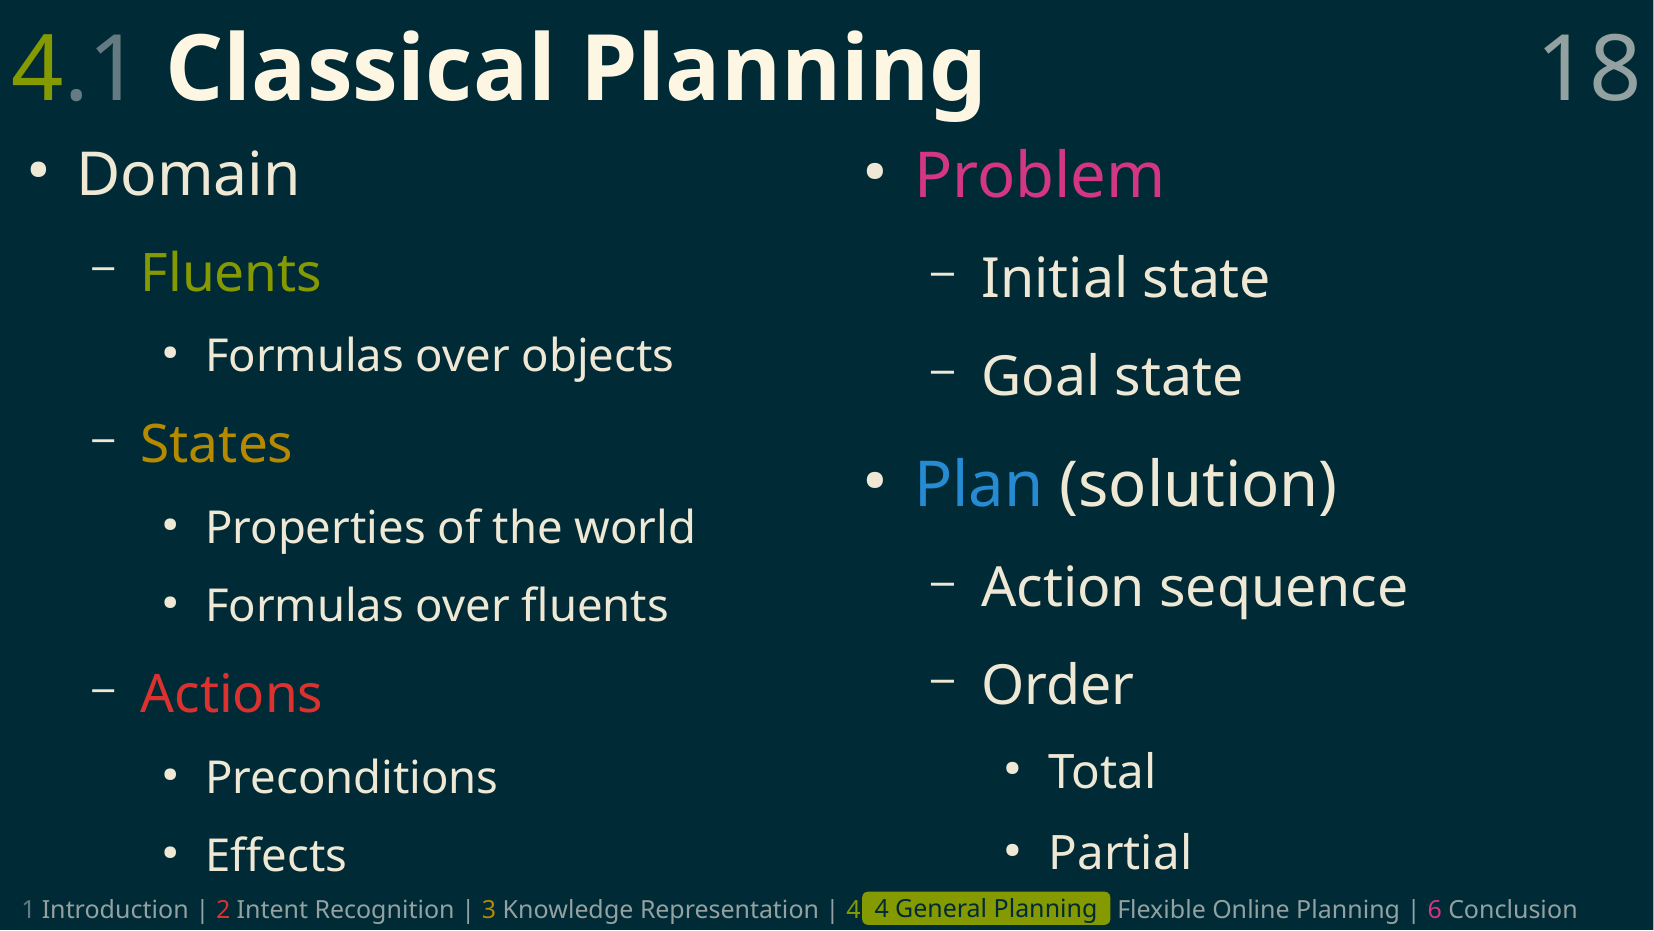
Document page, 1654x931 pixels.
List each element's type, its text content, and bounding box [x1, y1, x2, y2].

title 4.1 Classical Planning [11, 7, 1501, 123]
text_box 4 General Planning [862, 891, 1111, 925]
list Problem Initial state Goal state Plan (solution) Action sequence Order Total Partial [847, 129, 1643, 885]
list Domain Fluents Formulas over objects States Properties of the world Formulas over fluents Actions Preconditions Effects [11, 129, 808, 885]
